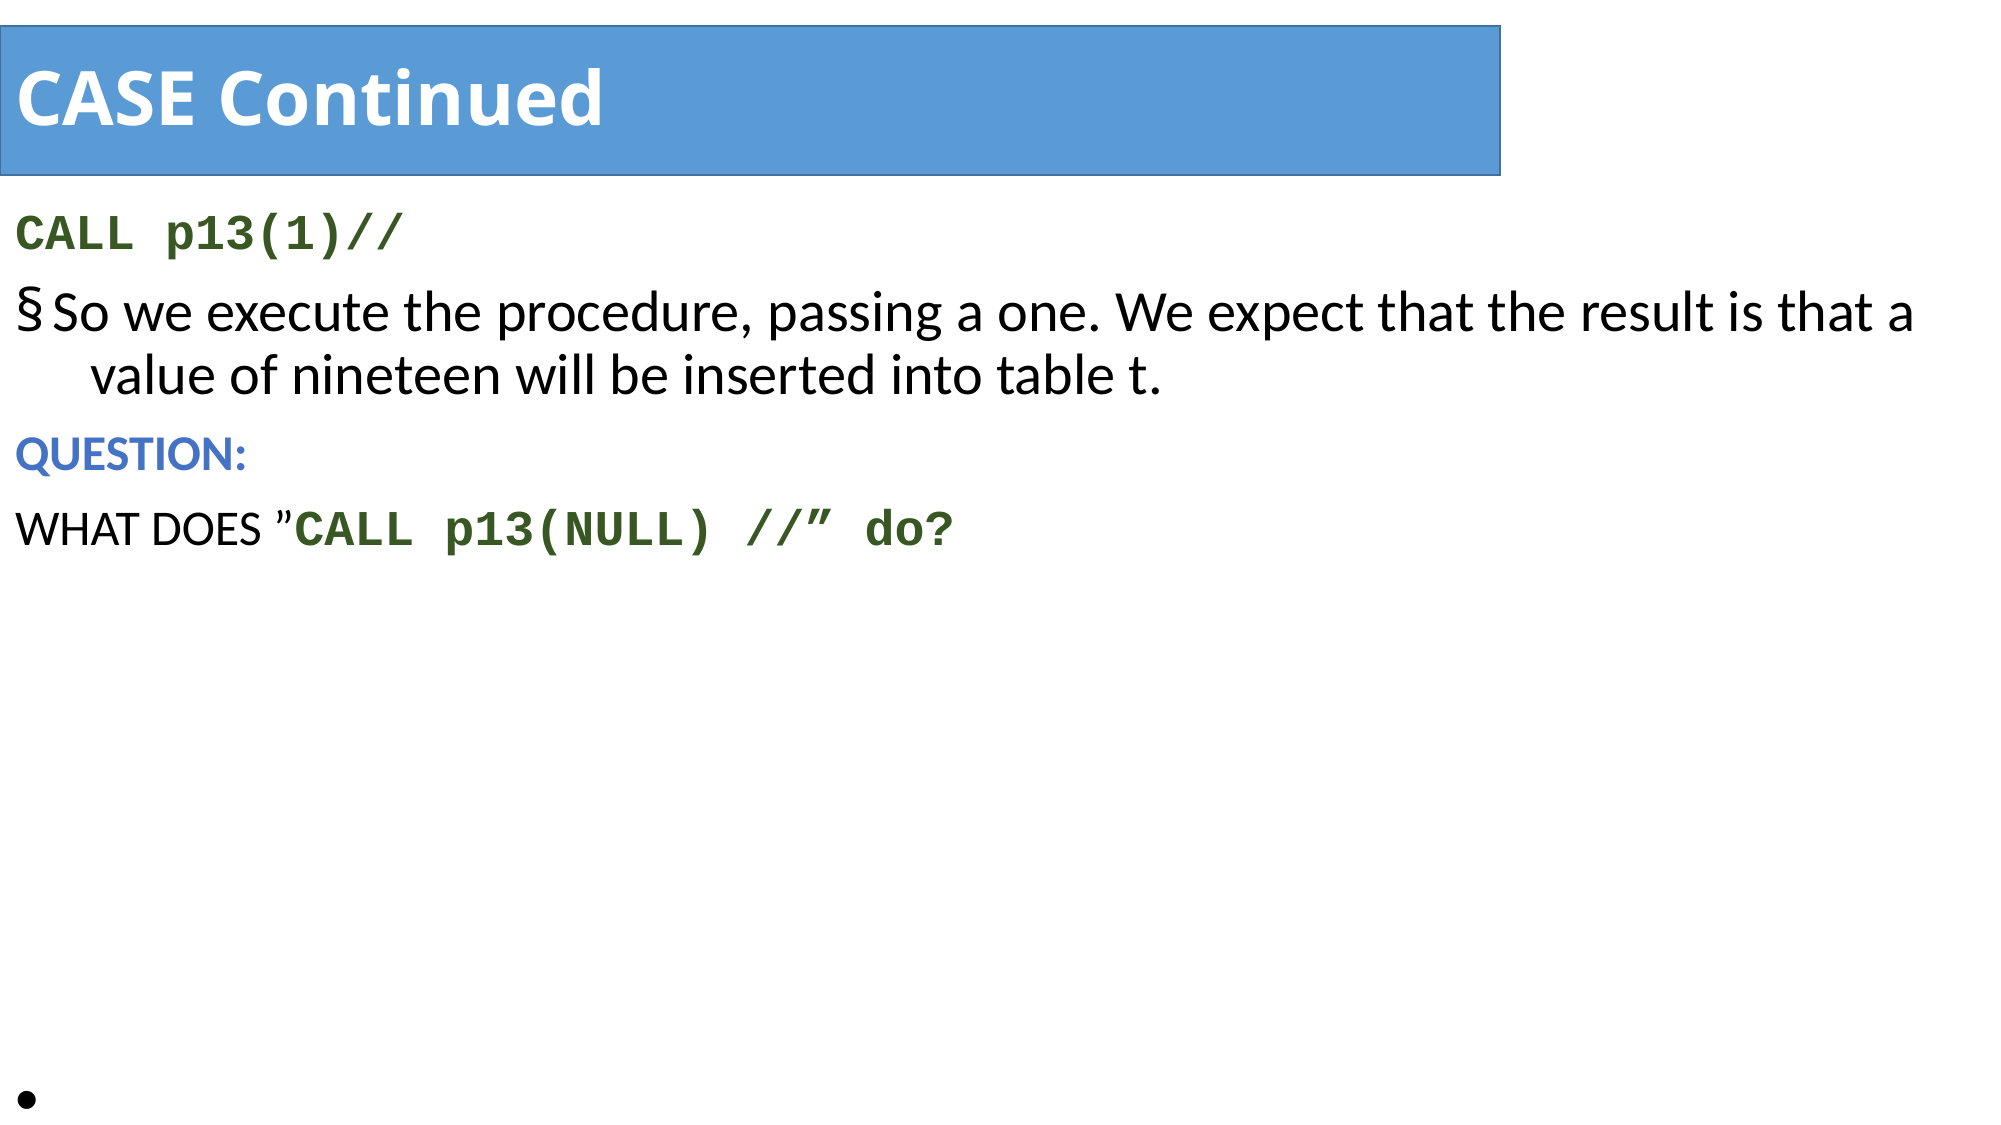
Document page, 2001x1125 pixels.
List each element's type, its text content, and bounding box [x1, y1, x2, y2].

title CASE Continued [0, 26, 1501, 176]
subtitle CALL p13(1)// So we execute the procedure, passing a one. We expect that the result is that a value of nineteen will be inserted into table t. QUESTION: WHAT DOES ”CALL p13(NULL) //” do? [0, 198, 1964, 1125]
